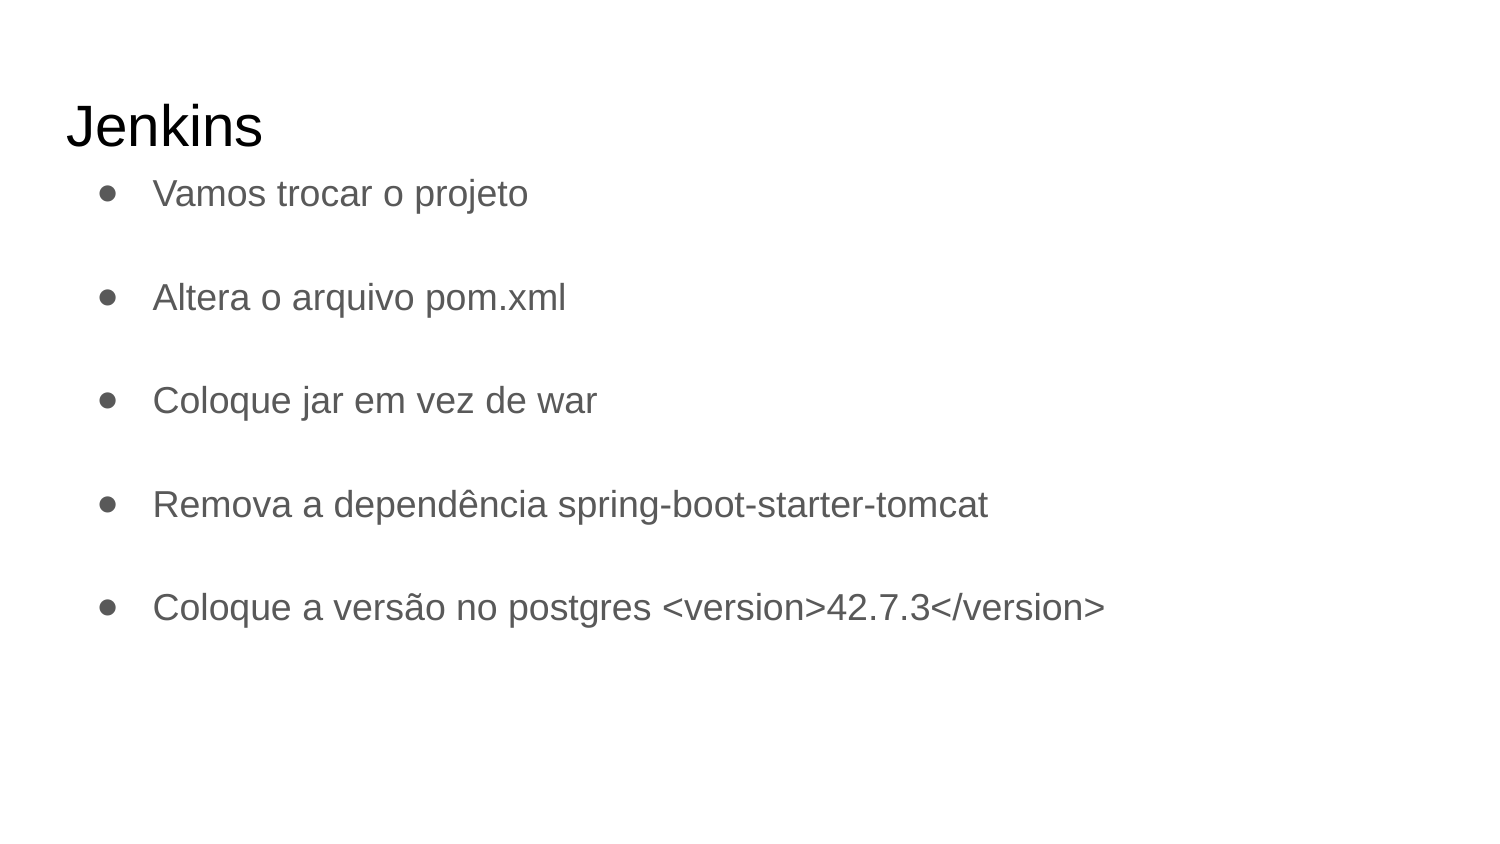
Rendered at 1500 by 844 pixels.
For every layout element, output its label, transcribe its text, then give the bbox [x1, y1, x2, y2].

title Jenkins [51, 72, 1449, 167]
list Vamos trocar o projeto Altera o arquivo pom.xml Coloque jar em vez de war Remova a dependência spring-boot-starter-tomcat Coloque a versão no postgres <version>42.7.3</version> [62, 147, 1500, 709]
